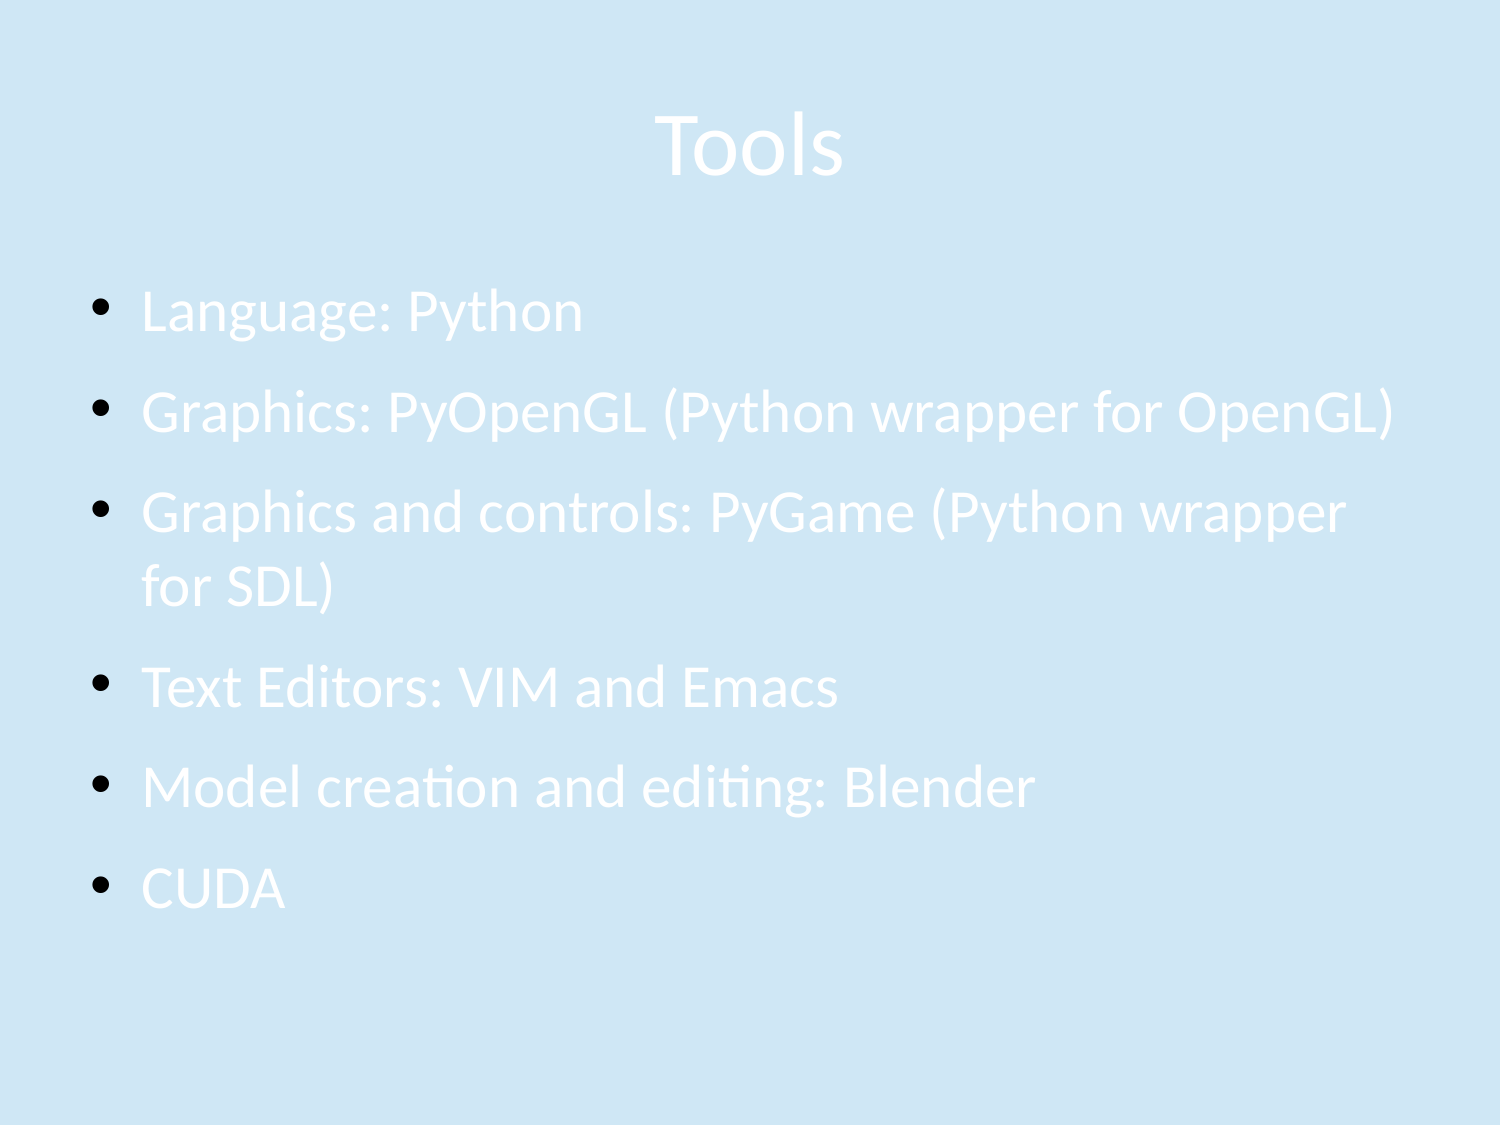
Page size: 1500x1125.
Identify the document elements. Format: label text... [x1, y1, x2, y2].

list Language: Python Graphics: PyOpenGL (Python wrapper for OpenGL) Graphics and controls: PyGame (Python wrapper for SDL) Text Editors: VIM and Emacs Model creation and editing: Blender CUDA [75, 262, 1425, 1005]
title Tools [75, 45, 1425, 233]
